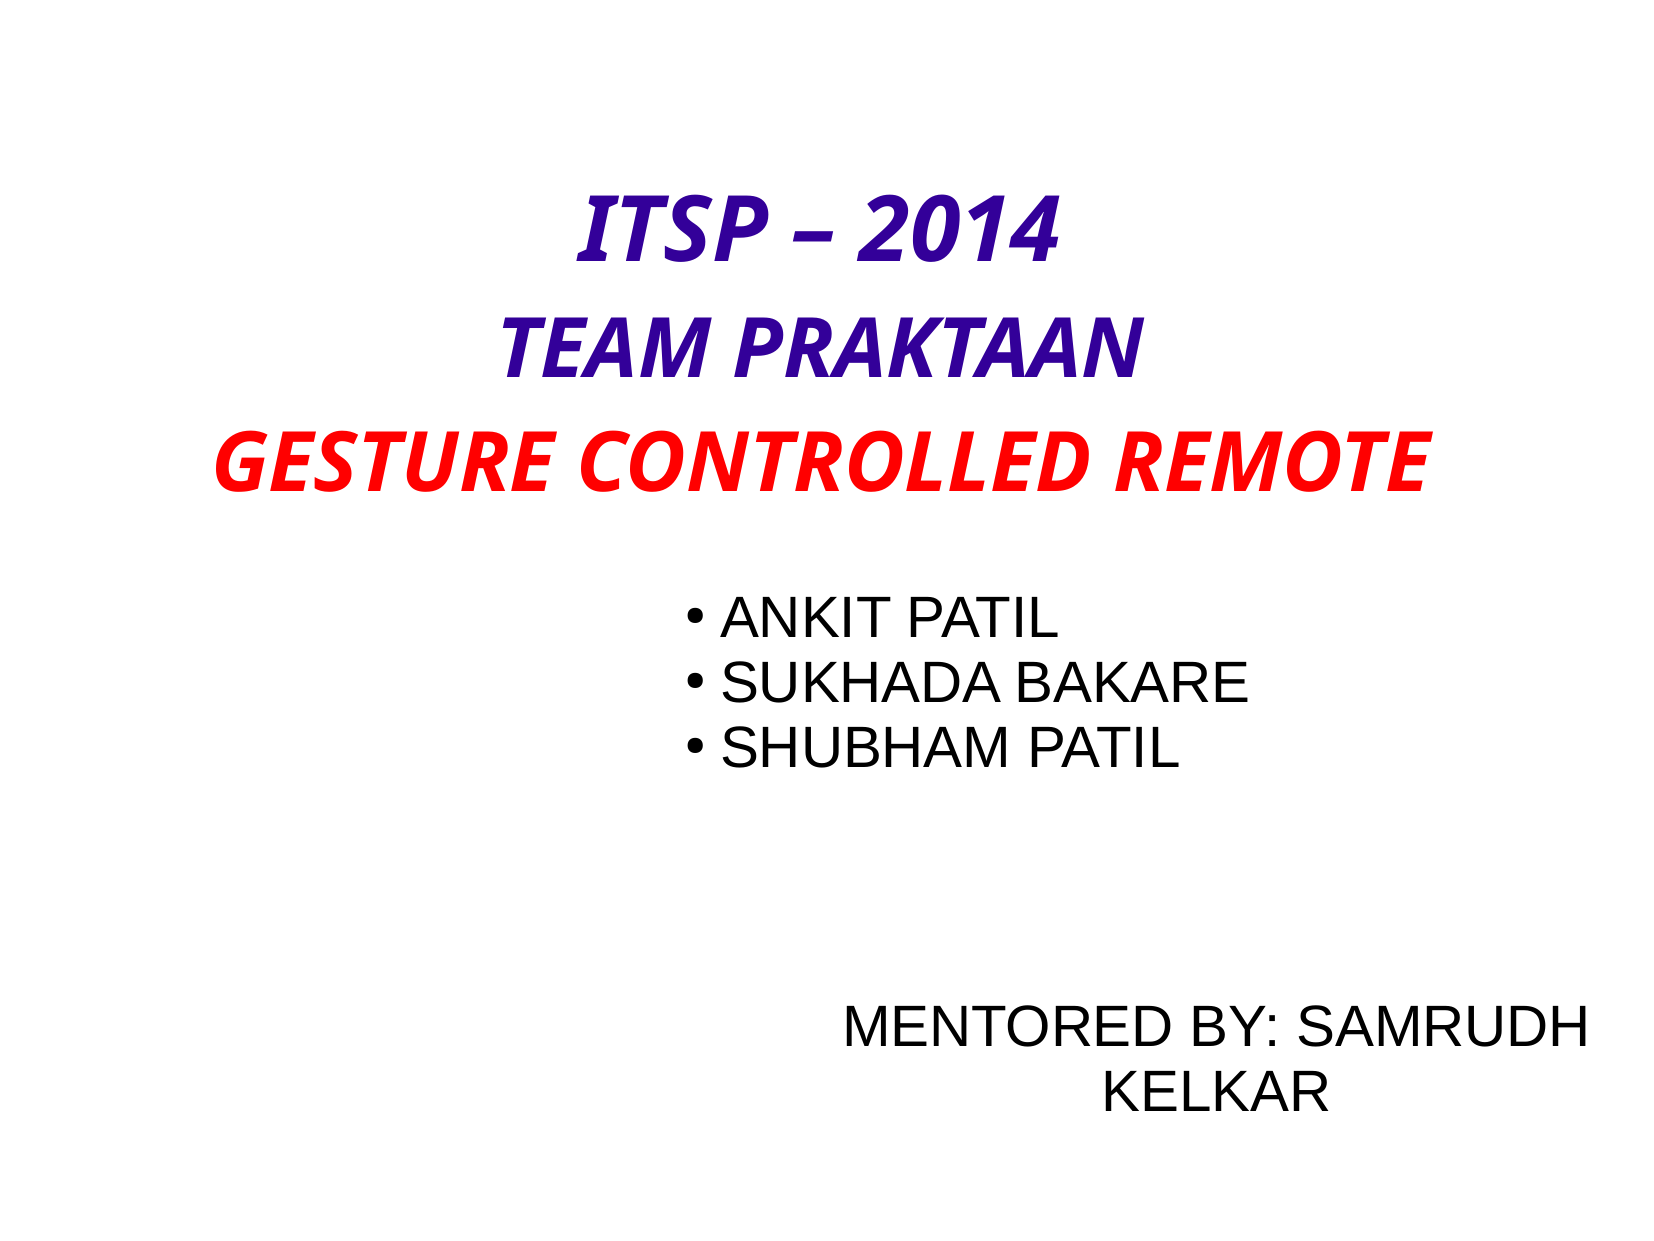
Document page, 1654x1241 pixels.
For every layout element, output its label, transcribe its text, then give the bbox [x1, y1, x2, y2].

subtitle ANKIT PATIL SUKHADA BAKARE SHUBHAM PATIL MENTORED BY: SAMRUDH KELKAR [366, 472, 1654, 1236]
title ITSP – 2014 TEAM PRAKTAAN GESTURE CONTROLLED REMOTE [70, 112, 1571, 567]
